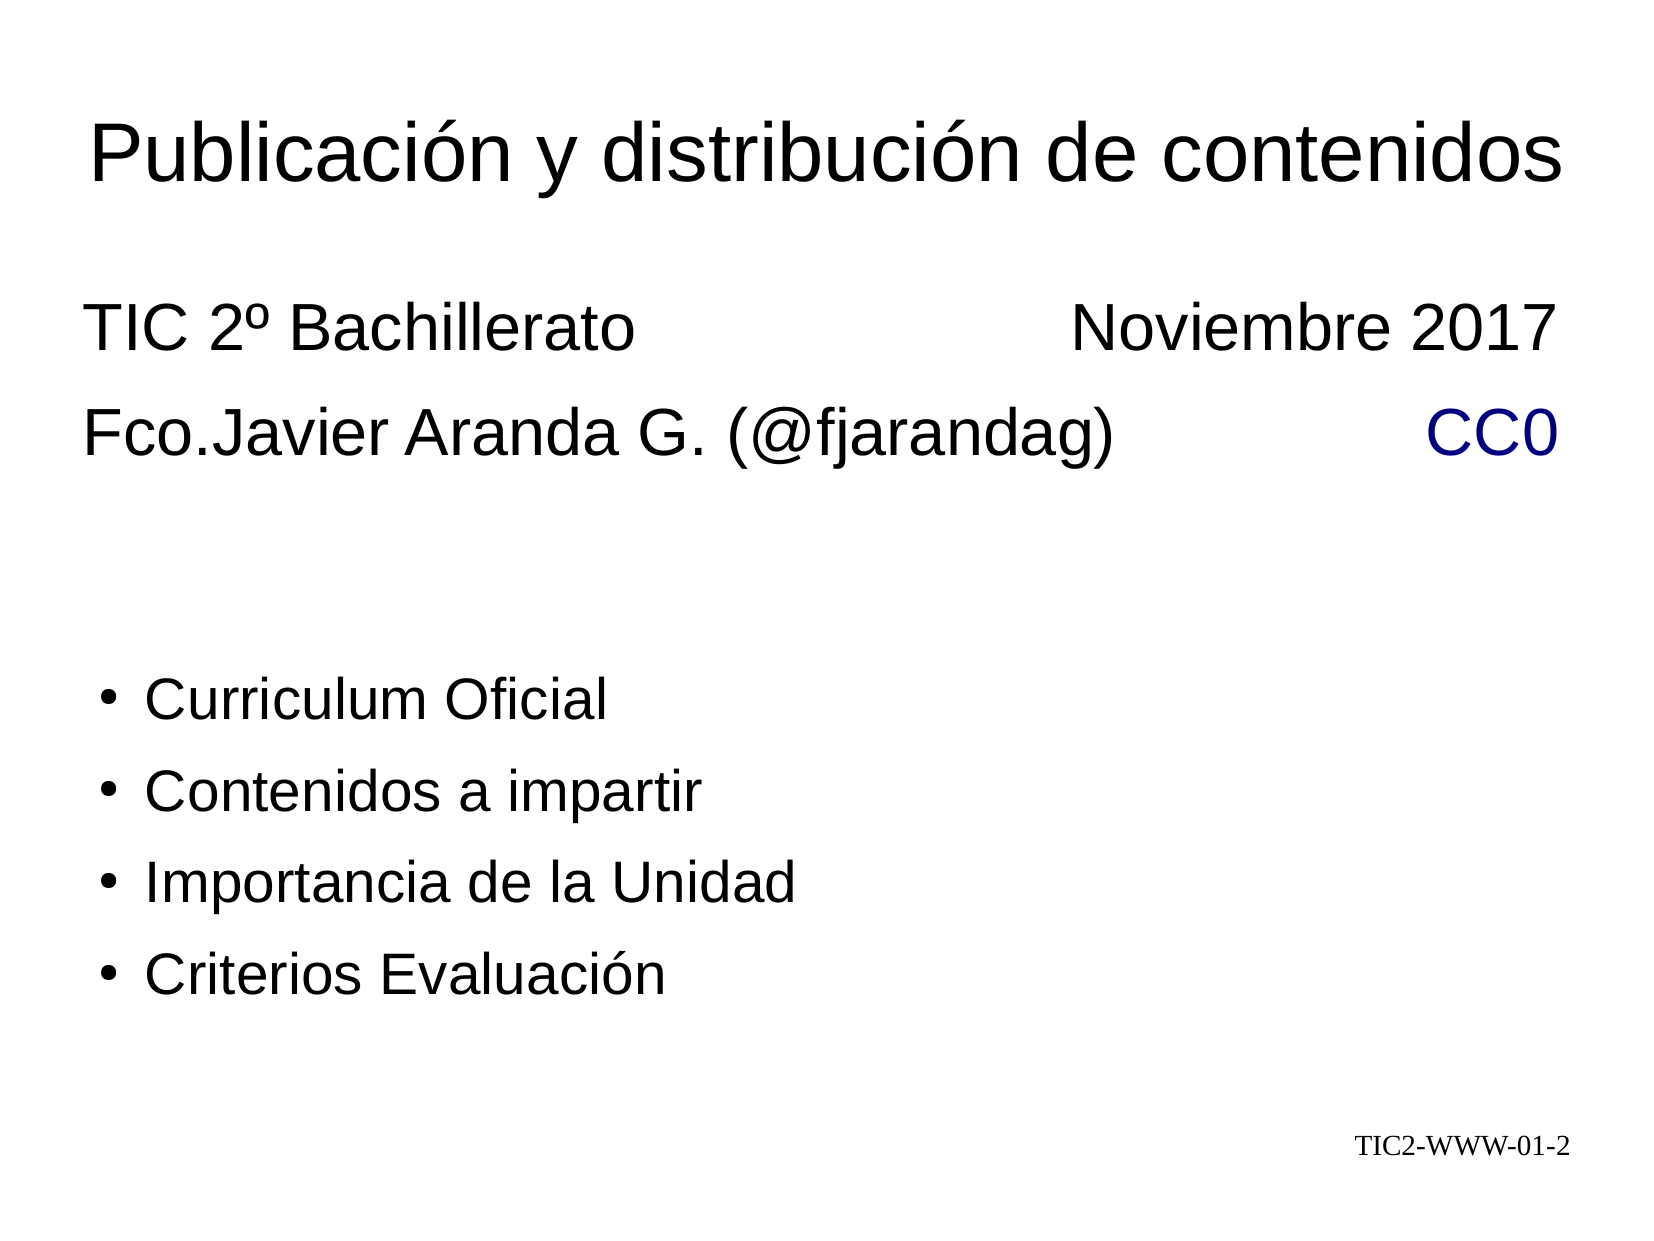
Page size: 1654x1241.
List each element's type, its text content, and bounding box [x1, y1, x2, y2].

list TIC 2º Bachillerato Noviembre 2017 Fco.Javier Aranda G. (@fjarandag) CC0 [82, 290, 1571, 634]
title Publicación y distribución de contenidos [82, 49, 1571, 257]
list Curriculum Oficial Contenidos a impartir Importancia de la Unidad Criterios Evaluación [82, 665, 1571, 1009]
